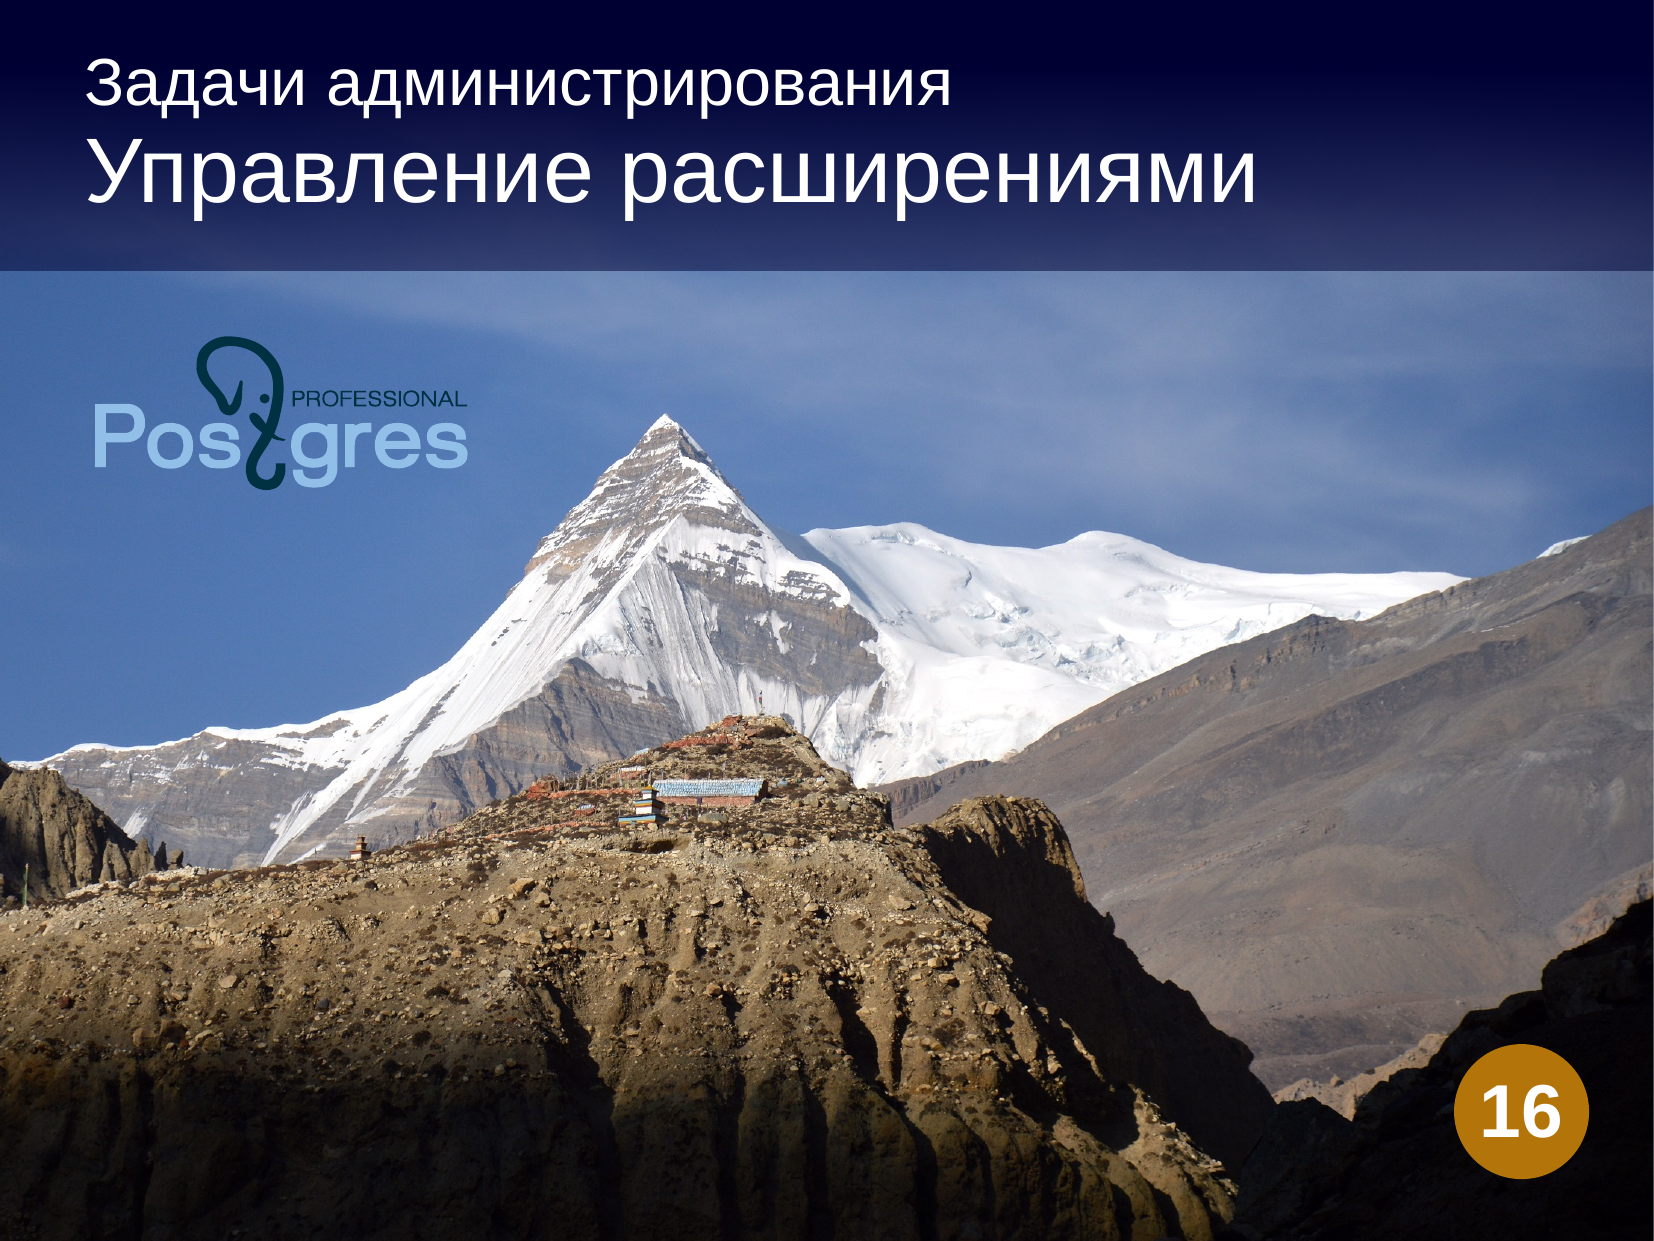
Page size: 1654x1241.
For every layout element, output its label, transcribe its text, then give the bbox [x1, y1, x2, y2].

text_box 16 [1454, 1044, 1590, 1180]
picture [0, 271, 1654, 1241]
title Задачи администрирования Управление расширениями [84, 44, 1636, 251]
